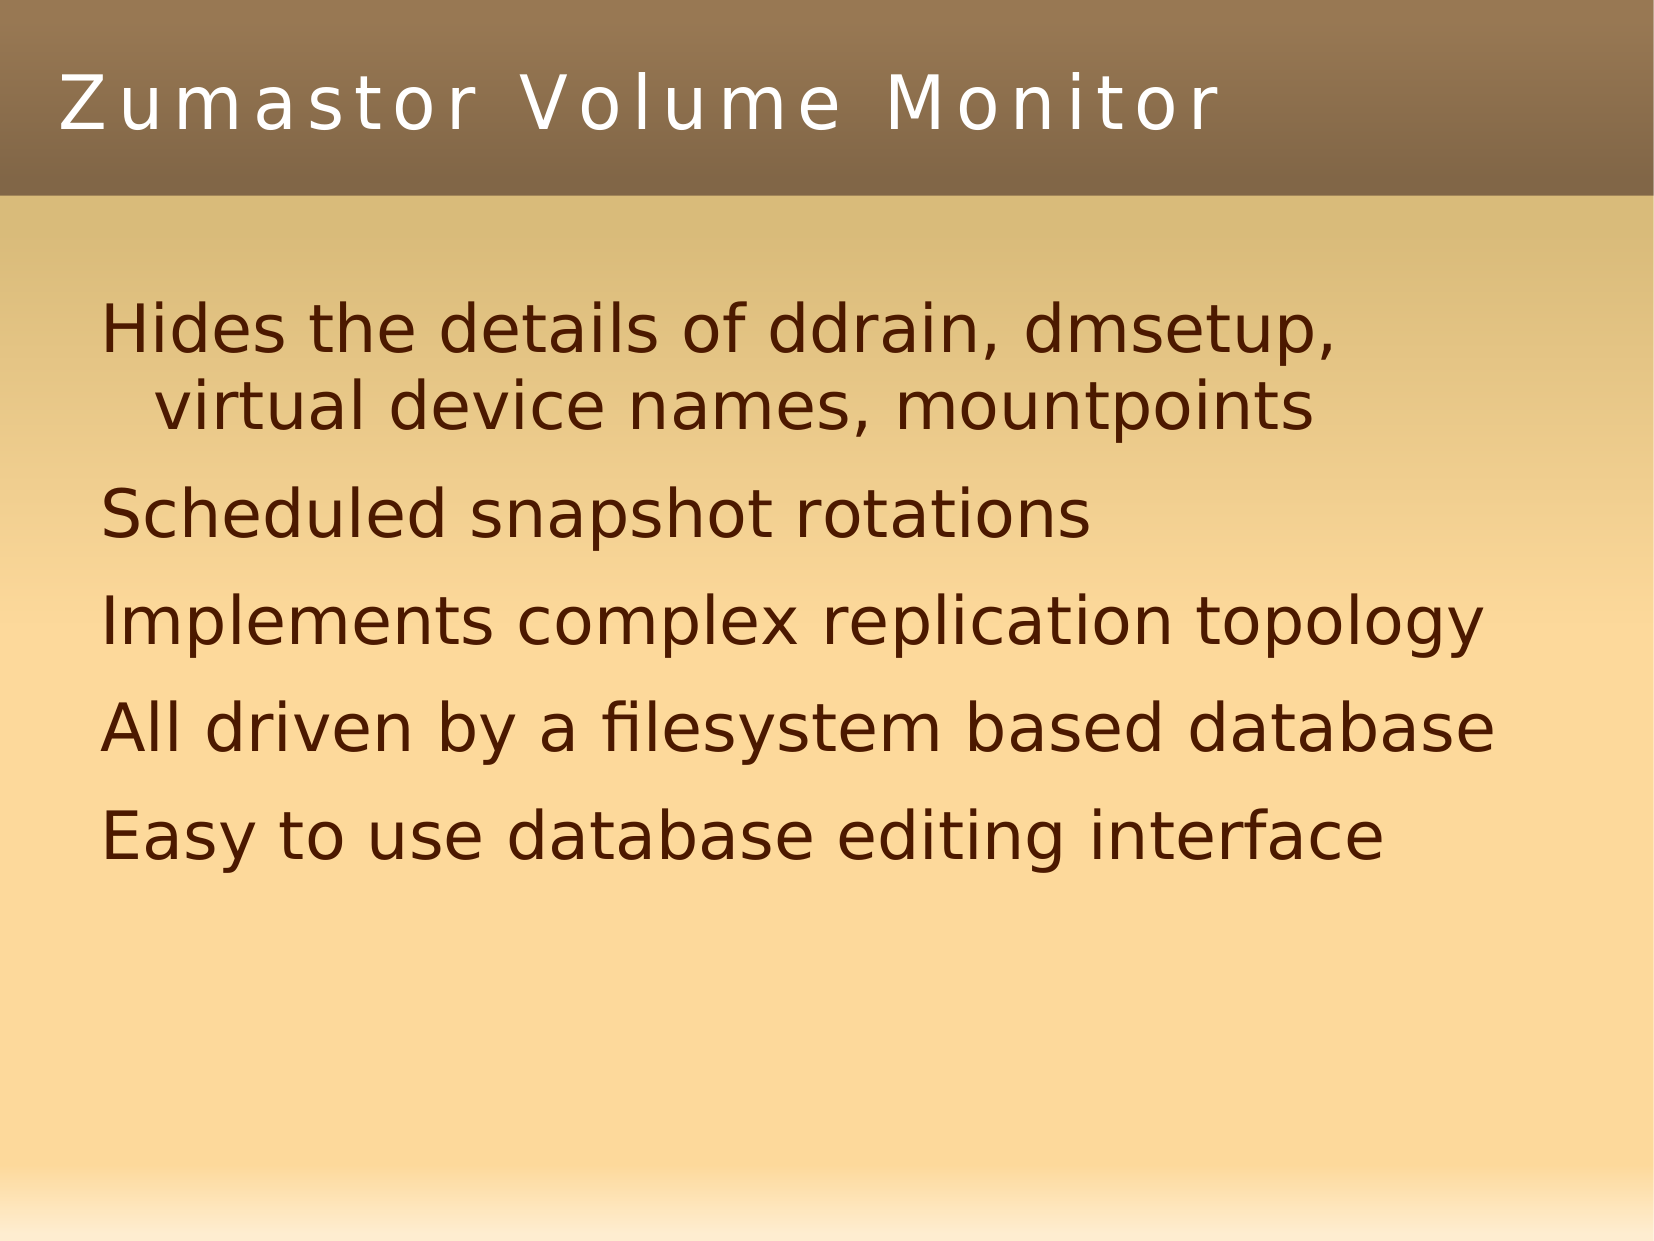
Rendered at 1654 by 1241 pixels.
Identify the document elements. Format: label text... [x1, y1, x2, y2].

picture [0, 0, 1654, 1241]
list Hides the details of ddrain, dmsetup, virtual device names, mountpoints Scheduled snapshot rotations Implements complex replication topology All driven by a filesystem based database Easy to use database editing interface [82, 290, 1571, 1109]
title Zumastor Volume Monitor [59, 29, 1595, 178]
